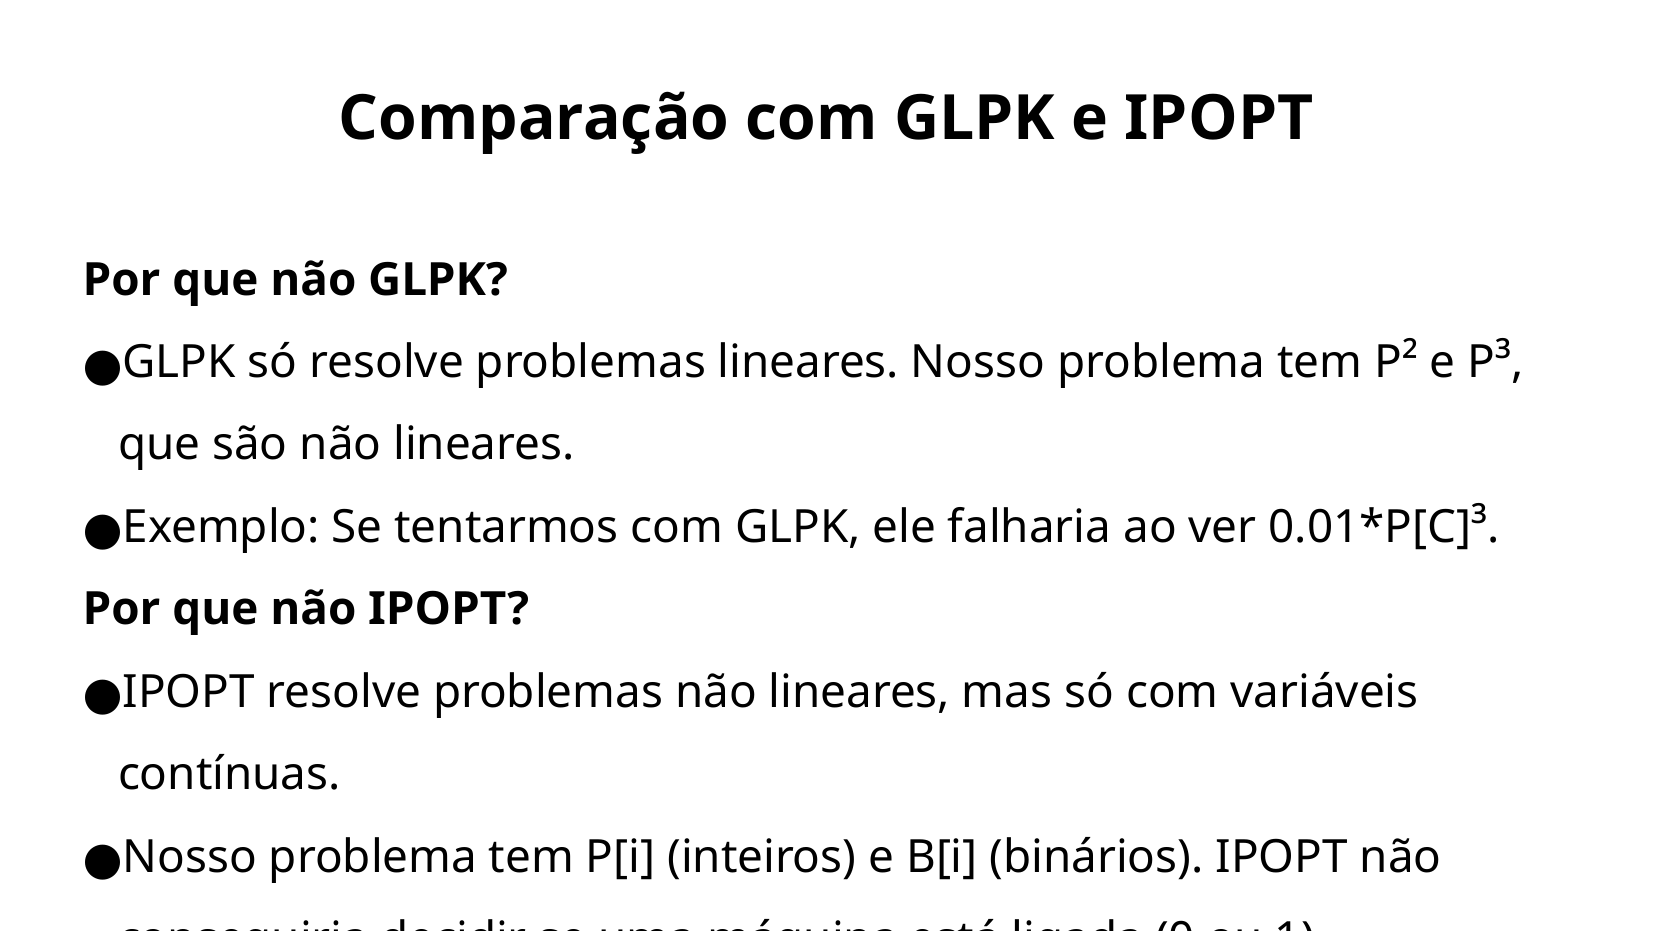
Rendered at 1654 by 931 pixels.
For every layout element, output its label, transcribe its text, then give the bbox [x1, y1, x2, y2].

text_box Comparação com GLPK e IPOPT [82, 37, 1571, 193]
text_box Por que não GLPK? GLPK só resolve problemas lineares. Nosso problema tem P² e P³, que são não lineares. Exemplo: Se tentarmos com GLPK, ele falharia ao ver 0.01*P[C]³. Por que não IPOPT? IPOPT resolve problemas não lineares, mas só com variáveis contínuas. Nosso problema tem P[i] (inteiros) e B[i] (binários). IPOPT não conseguiria decidir se uma máquina está ligada (0 ou 1). [82, 221, 1571, 869]
